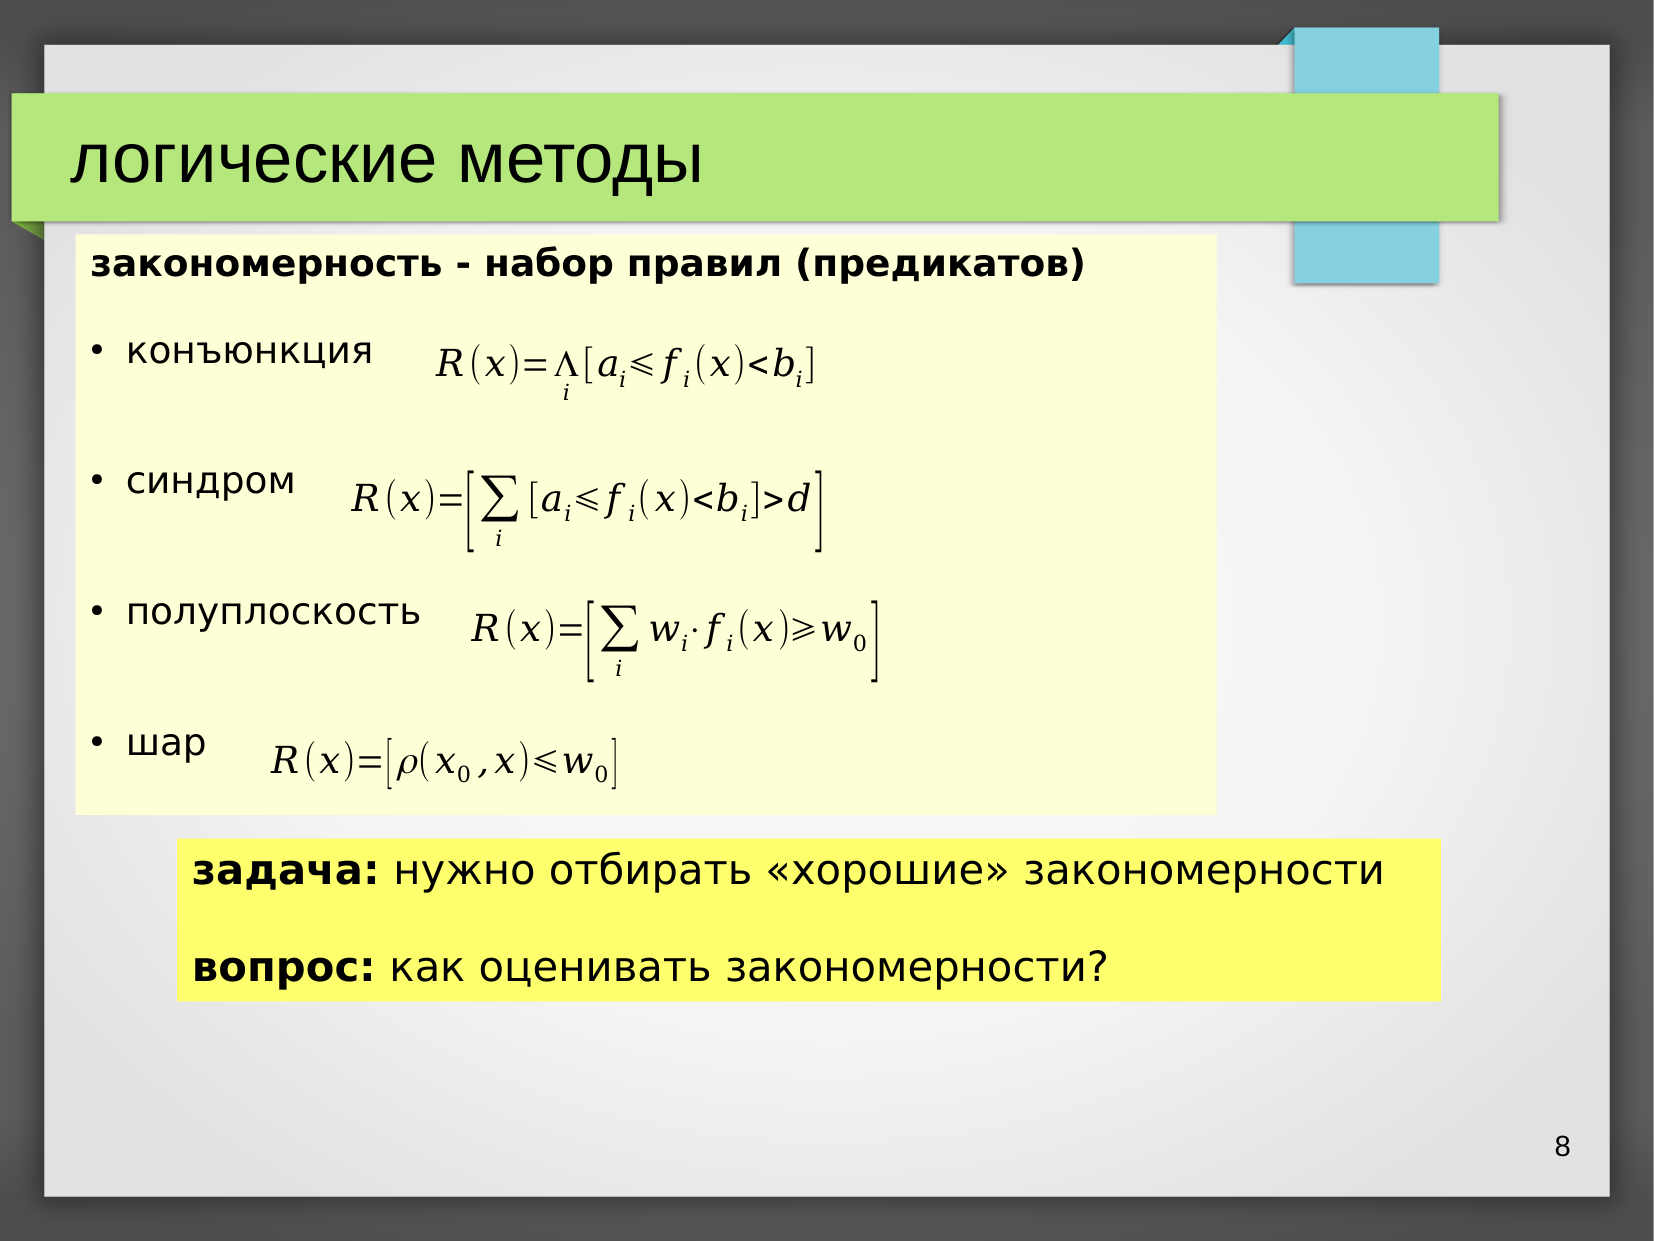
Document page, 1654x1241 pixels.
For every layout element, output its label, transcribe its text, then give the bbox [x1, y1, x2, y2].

text_box закономерность - набор правил (предикатов) конъюнкция синдром полуплоскость шар [75, 234, 1217, 815]
chart [428, 342, 823, 406]
chart [463, 599, 886, 686]
picture [0, 0, 1654, 1241]
title логические методы [70, 118, 1205, 199]
chart [263, 736, 625, 792]
chart [343, 469, 831, 556]
text_box задача: нужно отбирать «хорошие» закономерности вопрос: как оценивать закономерности? [177, 838, 1441, 1002]
